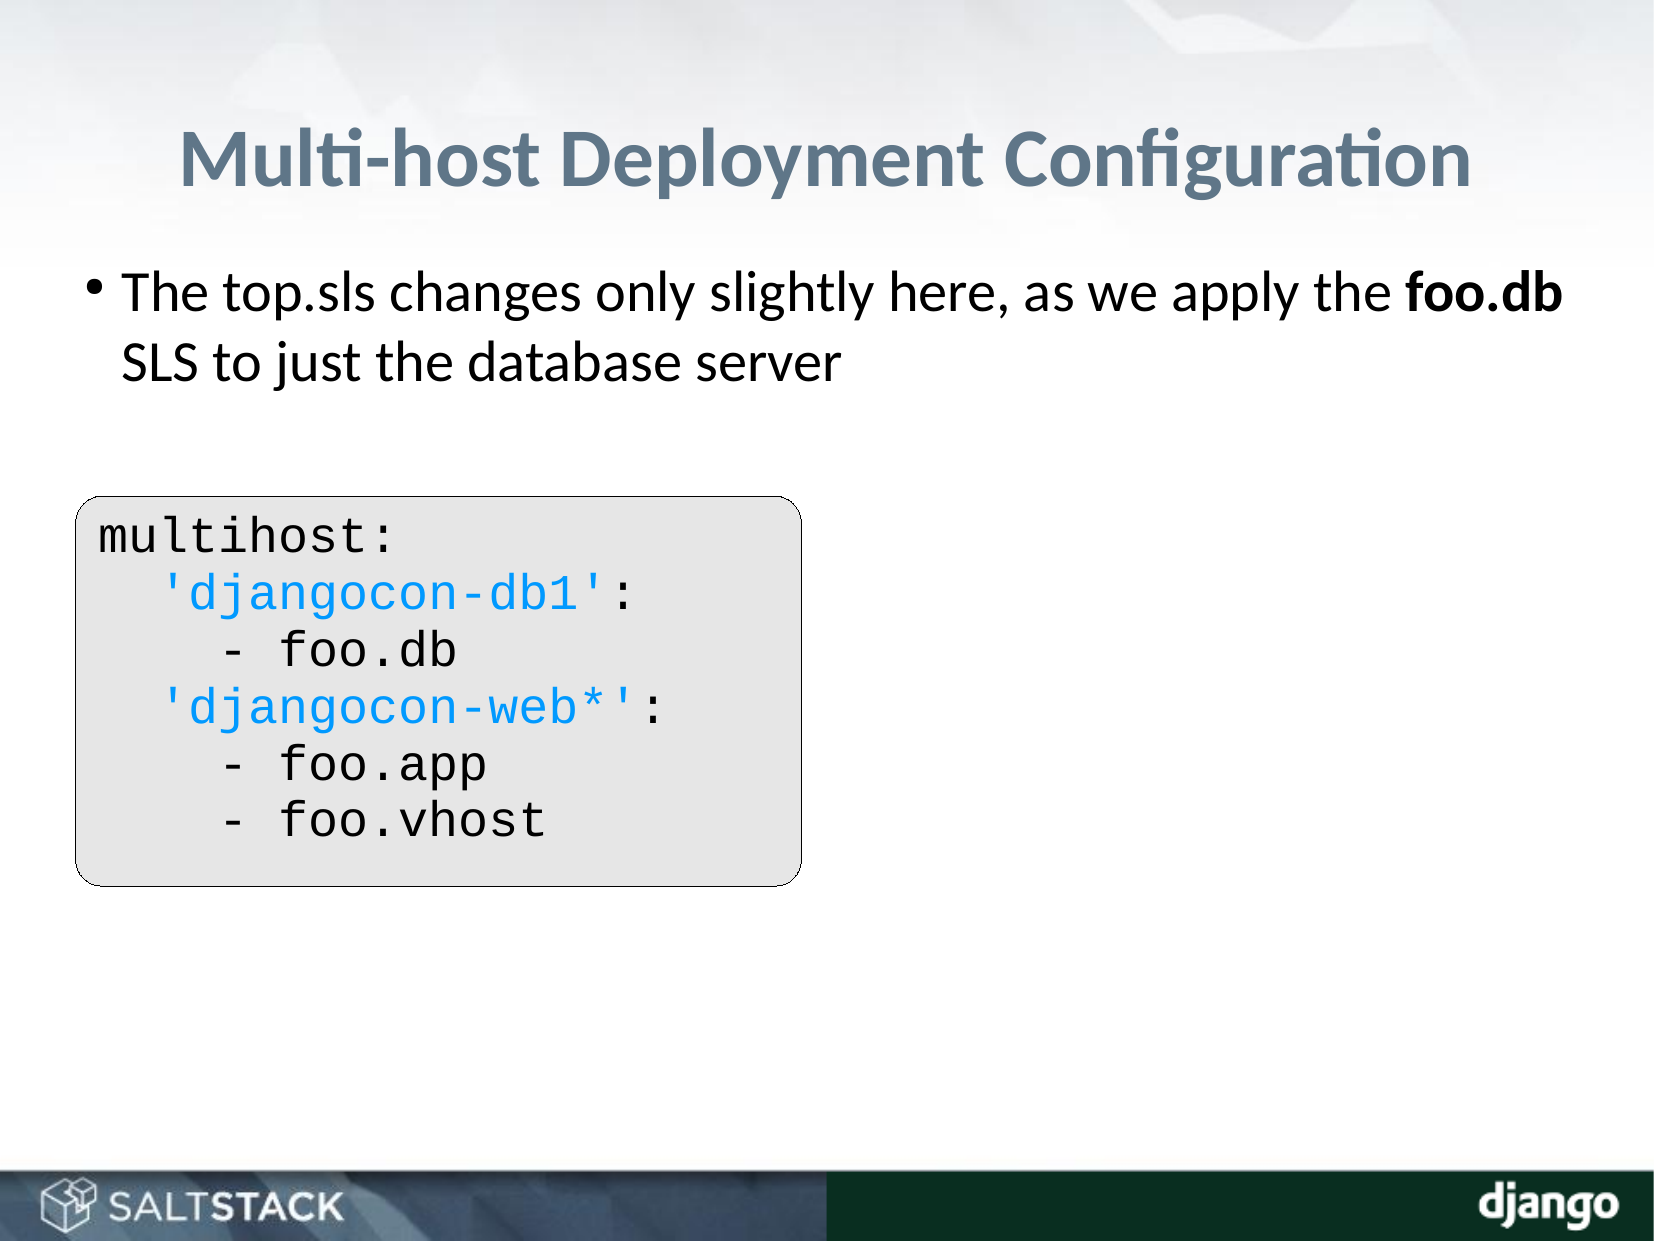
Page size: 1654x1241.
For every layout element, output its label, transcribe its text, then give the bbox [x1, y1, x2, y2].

text_box Multi-host Deployment Configuration [82, 49, 1571, 245]
text_box The top.sls changes only slightly here, as we apply the foo.db SLS to just the database server [69, 245, 1585, 540]
picture [0, 0, 1654, 1241]
text_box multihost: 'djangocon-db1': - foo.db 'djangocon-web*': - foo.app - foo.vhost [75, 496, 802, 887]
